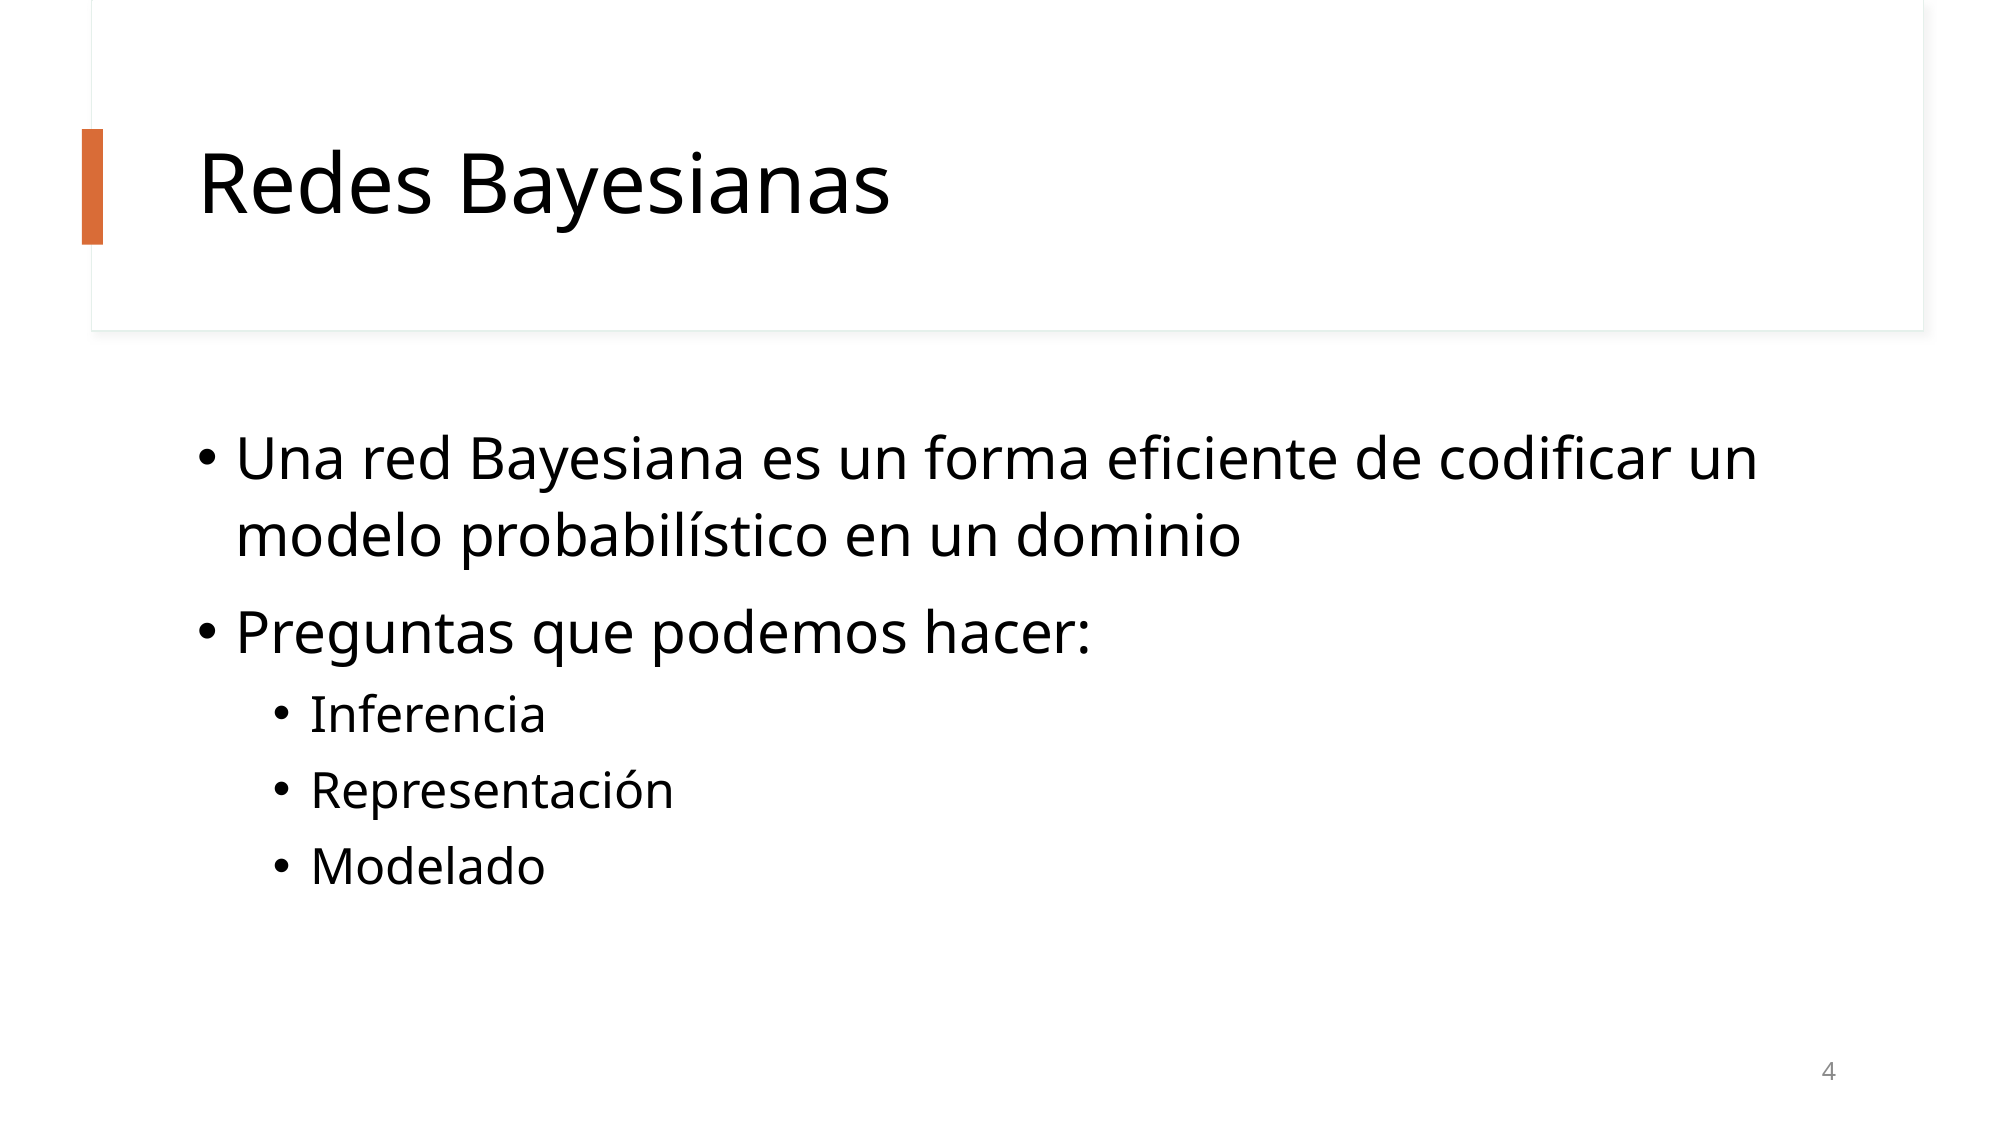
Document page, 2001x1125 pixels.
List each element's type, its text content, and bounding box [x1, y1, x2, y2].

list Una red Bayesiana es un forma eficiente de codificar un modelo probabilístico en un dominio Preguntas que podemos hacer: Inferencia Representación Modelado [183, 406, 1851, 1013]
title Redes Bayesianas [183, 90, 1851, 284]
